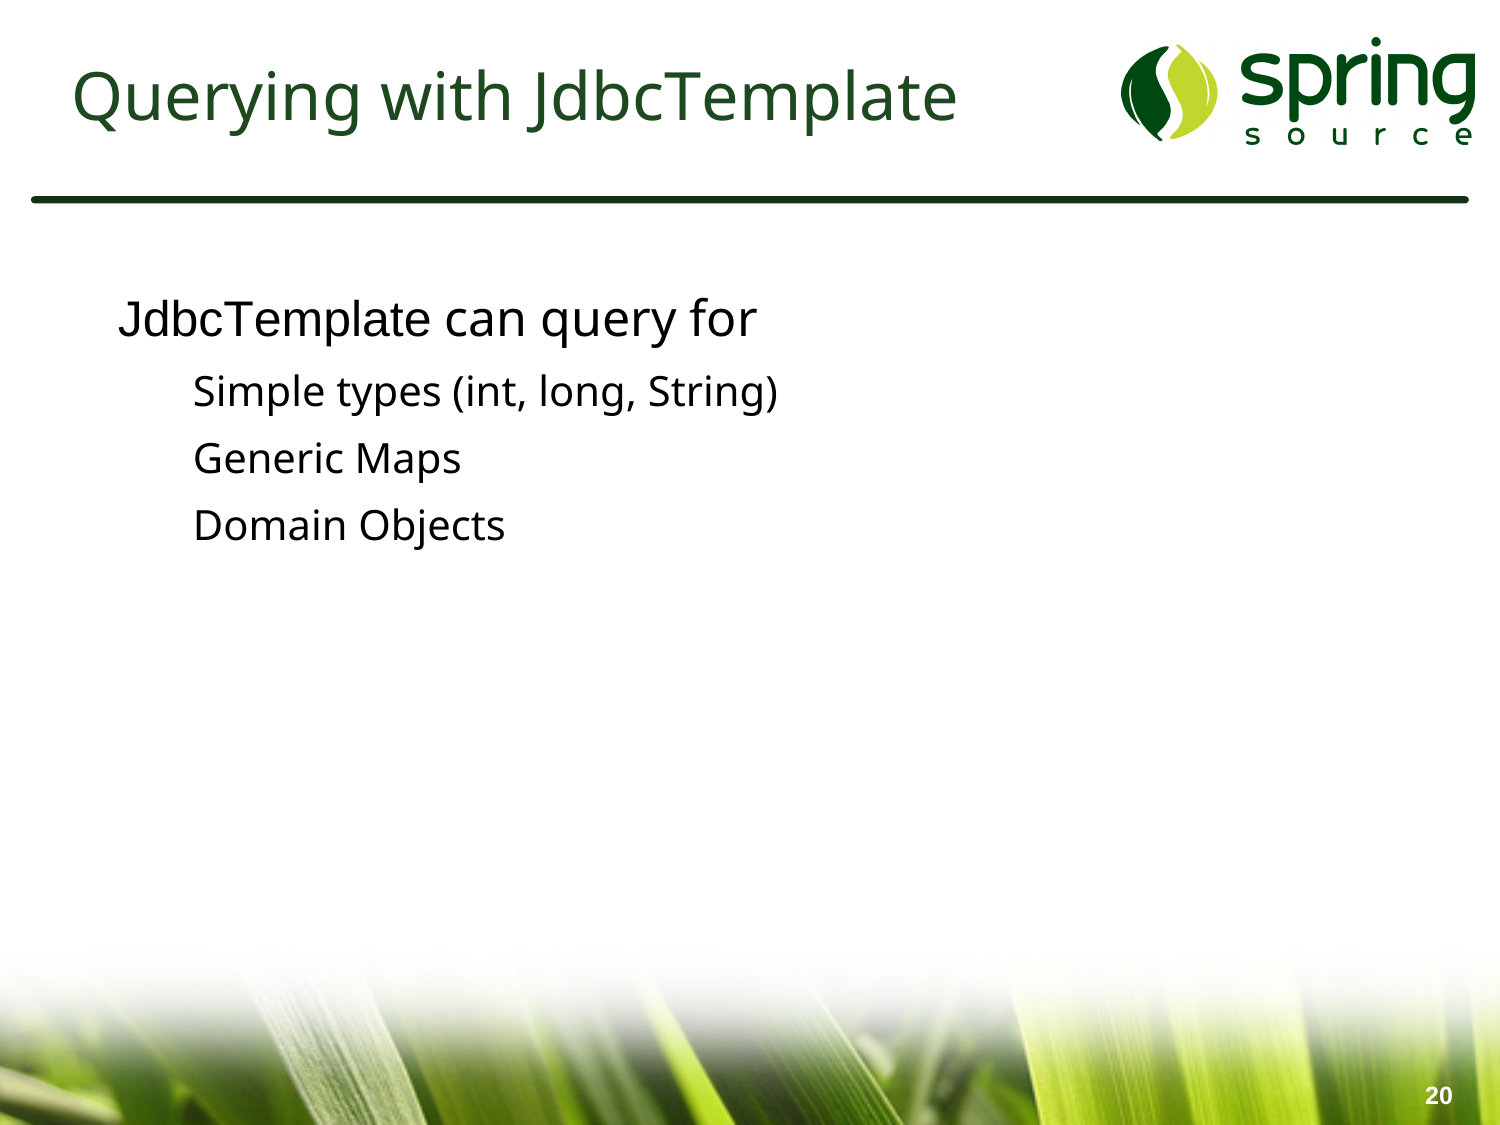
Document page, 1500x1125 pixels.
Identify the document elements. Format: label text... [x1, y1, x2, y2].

picture [0, 944, 1500, 1125]
list JdbcTemplate can query for Simple types (int, long, String) Generic Maps Domain Objects [103, 275, 1394, 938]
picture [1121, 37, 1475, 145]
title Querying with JdbcTemplate [56, 13, 1089, 176]
